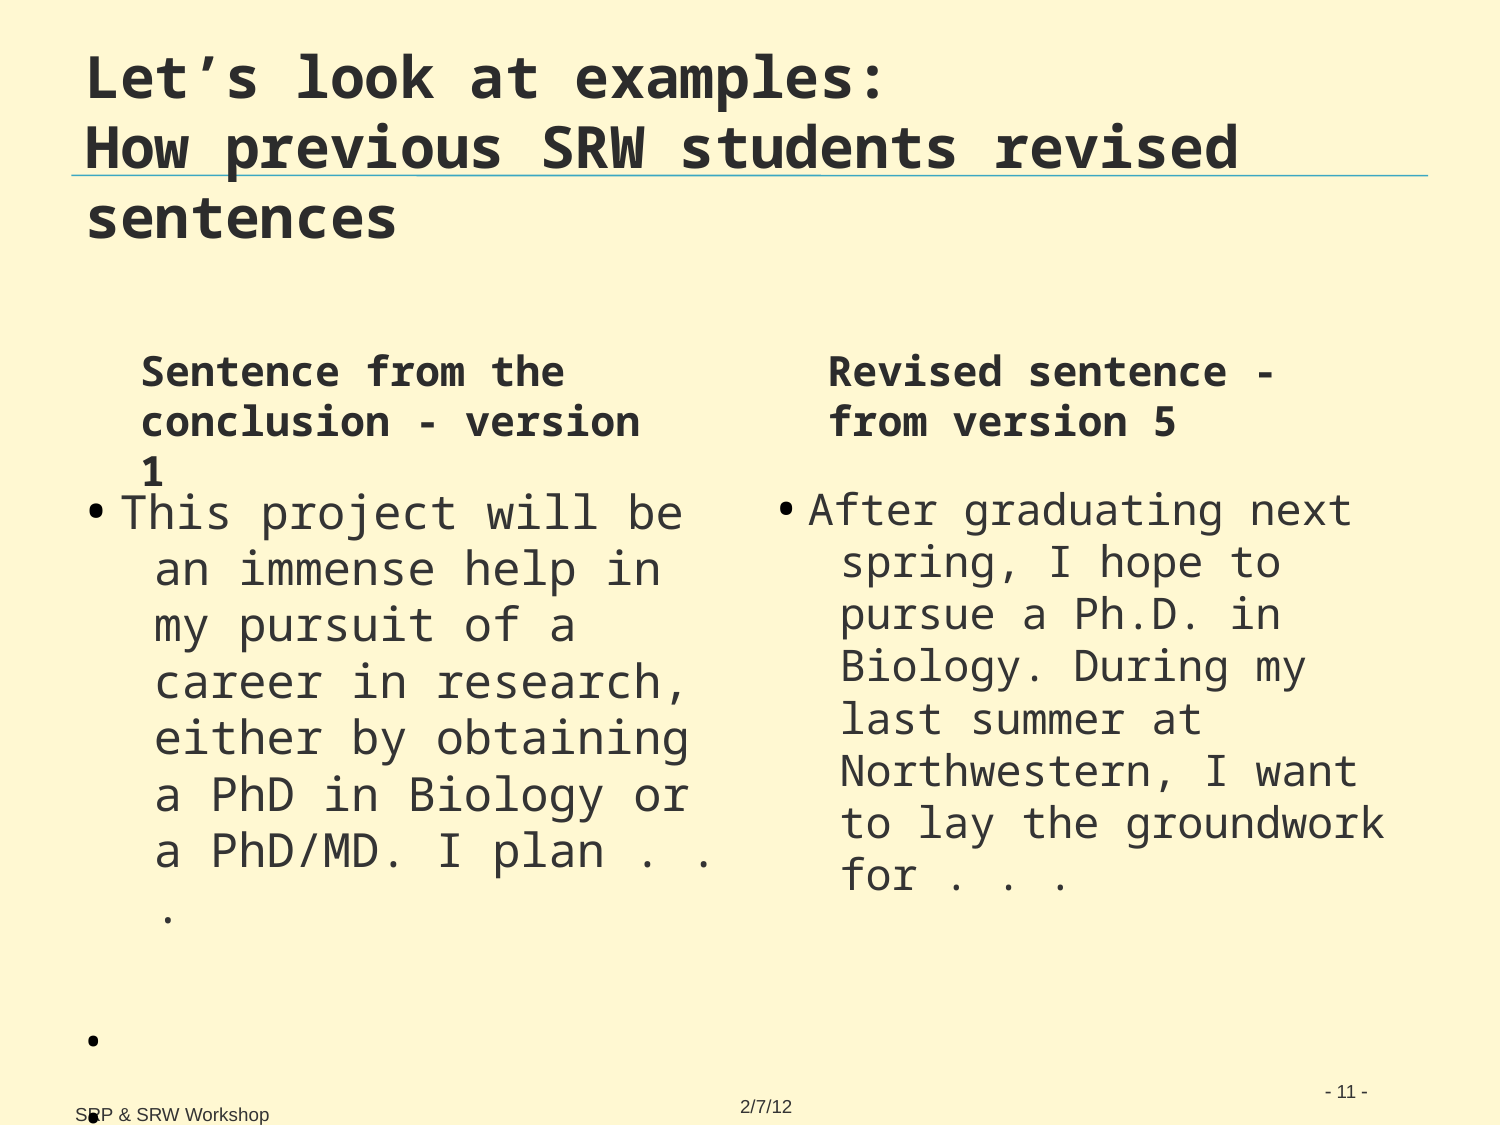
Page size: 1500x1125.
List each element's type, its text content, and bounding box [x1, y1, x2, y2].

list After graduating next spring, I hope to pursue a Ph.D. in Biology. During my last summer at Northwestern, I want to lay the groundwork for . . . [761, 474, 1428, 913]
title Let’s look at examples: How previous SRW students revised sentences [71, 34, 1450, 176]
text_box   [1325, 1074, 1438, 1125]
list This project will be an immense help in my pursuit of a career in research, either by obtaining a PhD in Biology or a PhD/MD. I plan . . . [71, 474, 738, 988]
text_box Sentence from the conclusion - version 1 [125, 337, 688, 454]
text_box Revised sentence - from version 5 [812, 337, 1338, 454]
